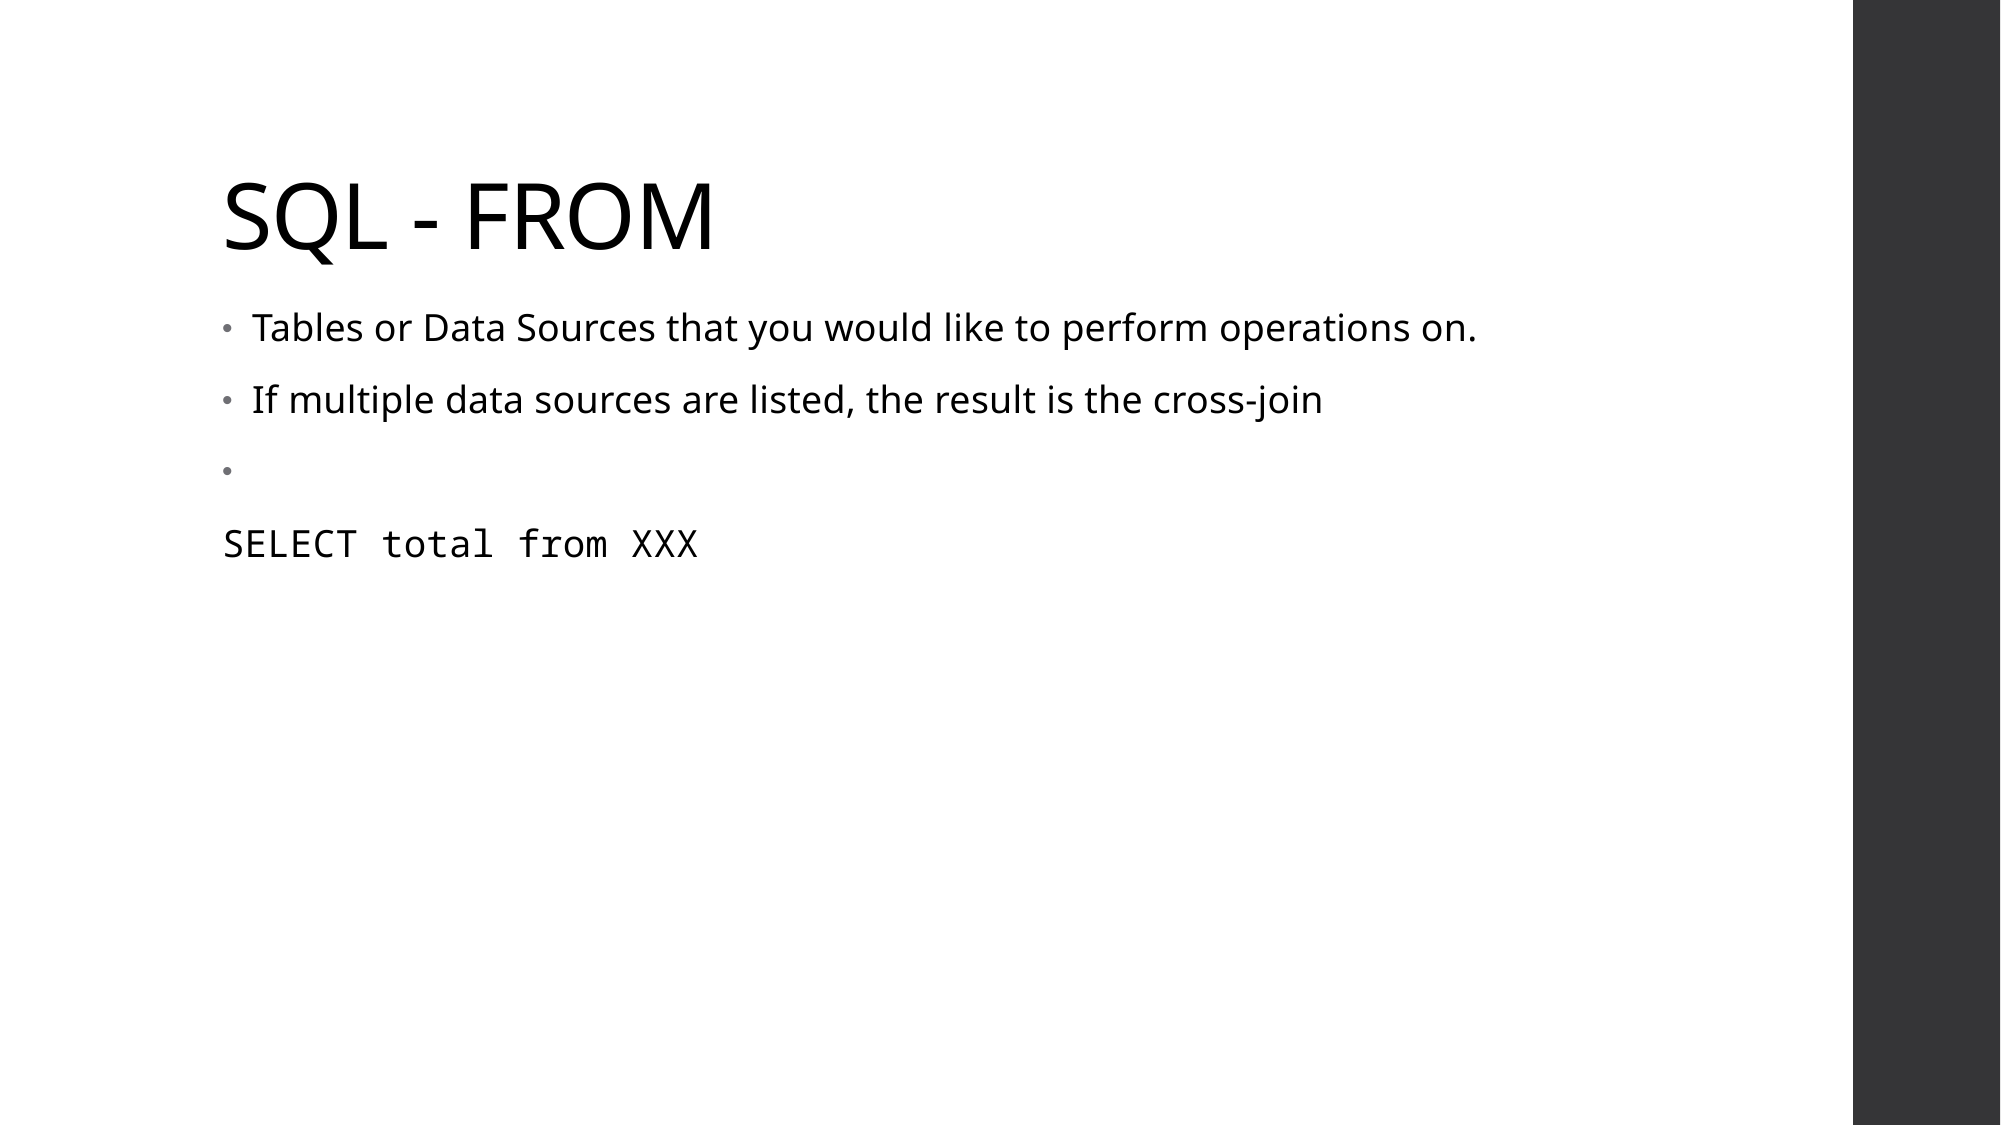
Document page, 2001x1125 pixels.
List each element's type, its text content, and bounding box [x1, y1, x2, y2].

title SQL - FROM [206, 60, 1797, 278]
list Tables or Data Sources that you would like to perform operations on. If multiple data sources are listed, the result is the cross-join SELECT total from XXX [206, 299, 1617, 1014]
